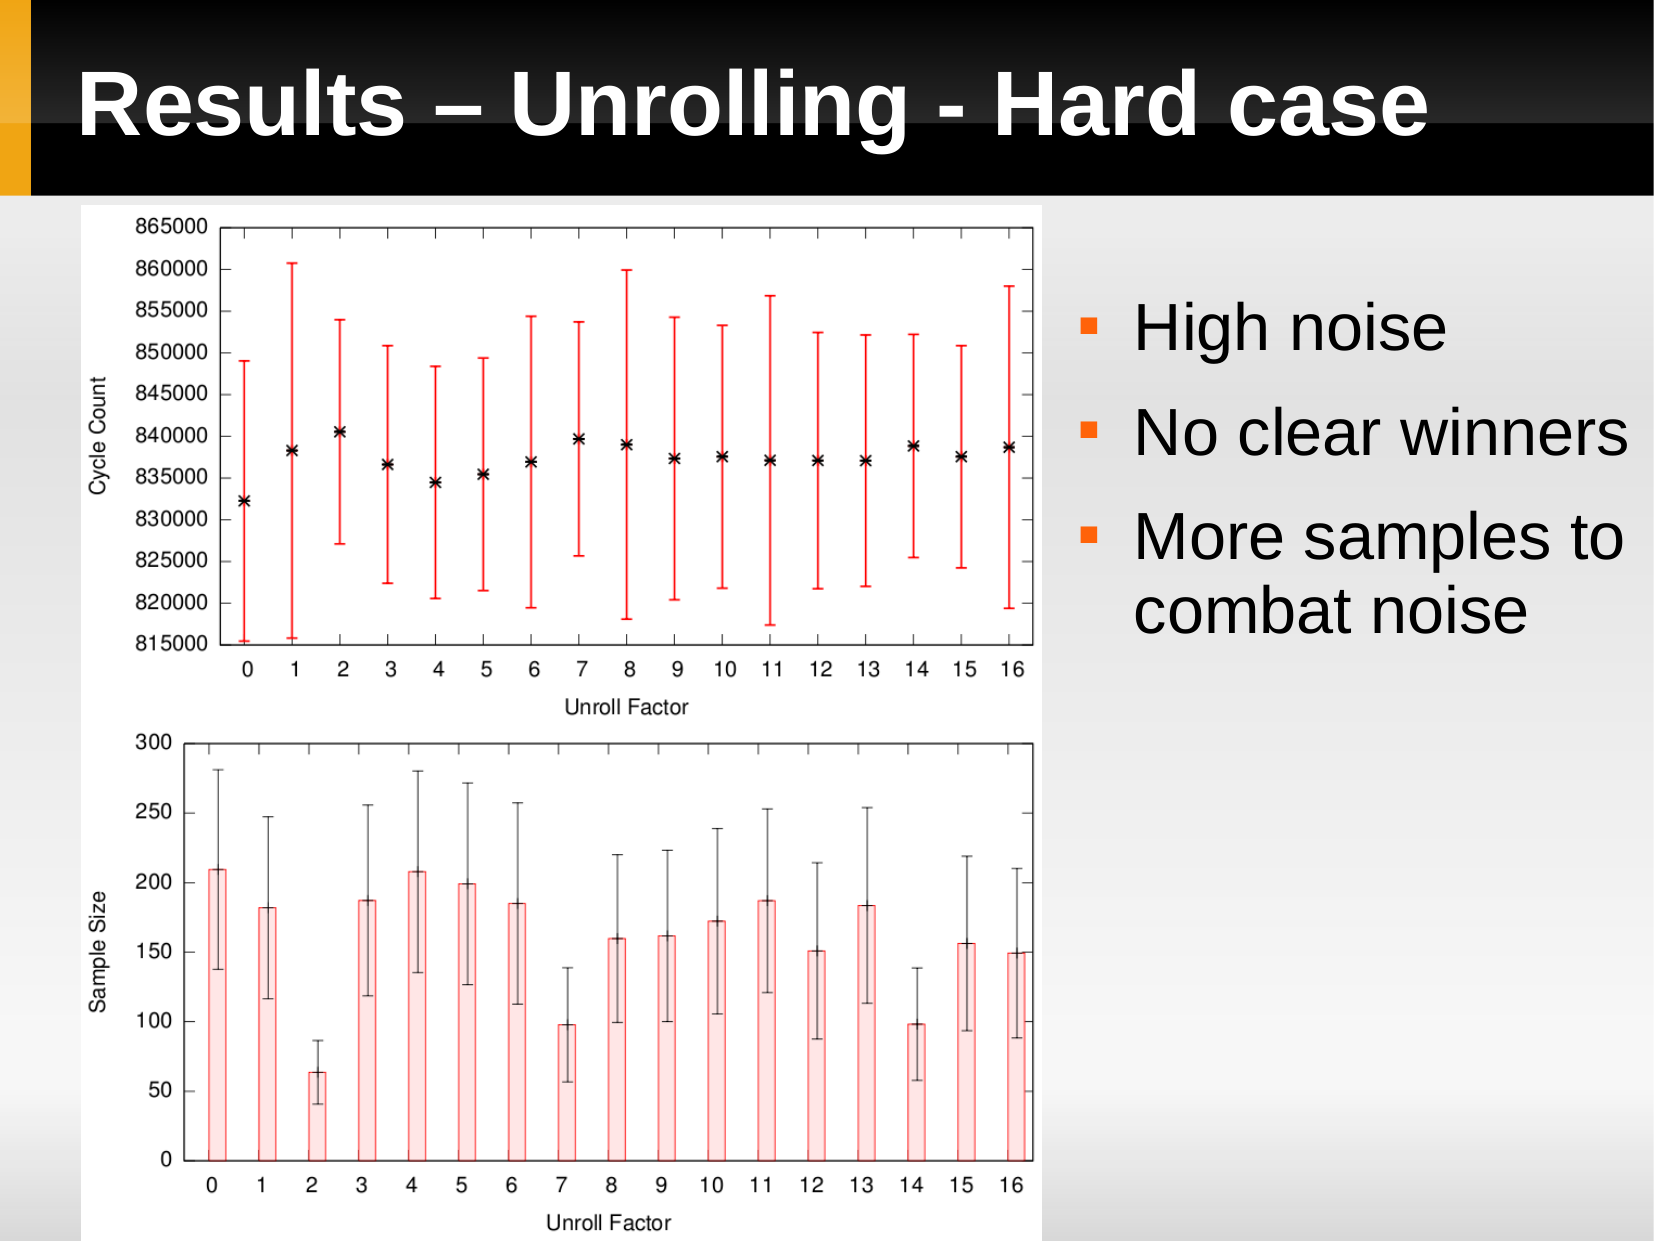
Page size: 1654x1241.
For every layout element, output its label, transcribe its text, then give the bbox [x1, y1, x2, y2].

list High noise No clear winners More samples to combat noise [1062, 290, 1654, 1094]
picture [0, 0, 1654, 1241]
title Results – Unrolling - Hard case [76, 7, 1565, 200]
